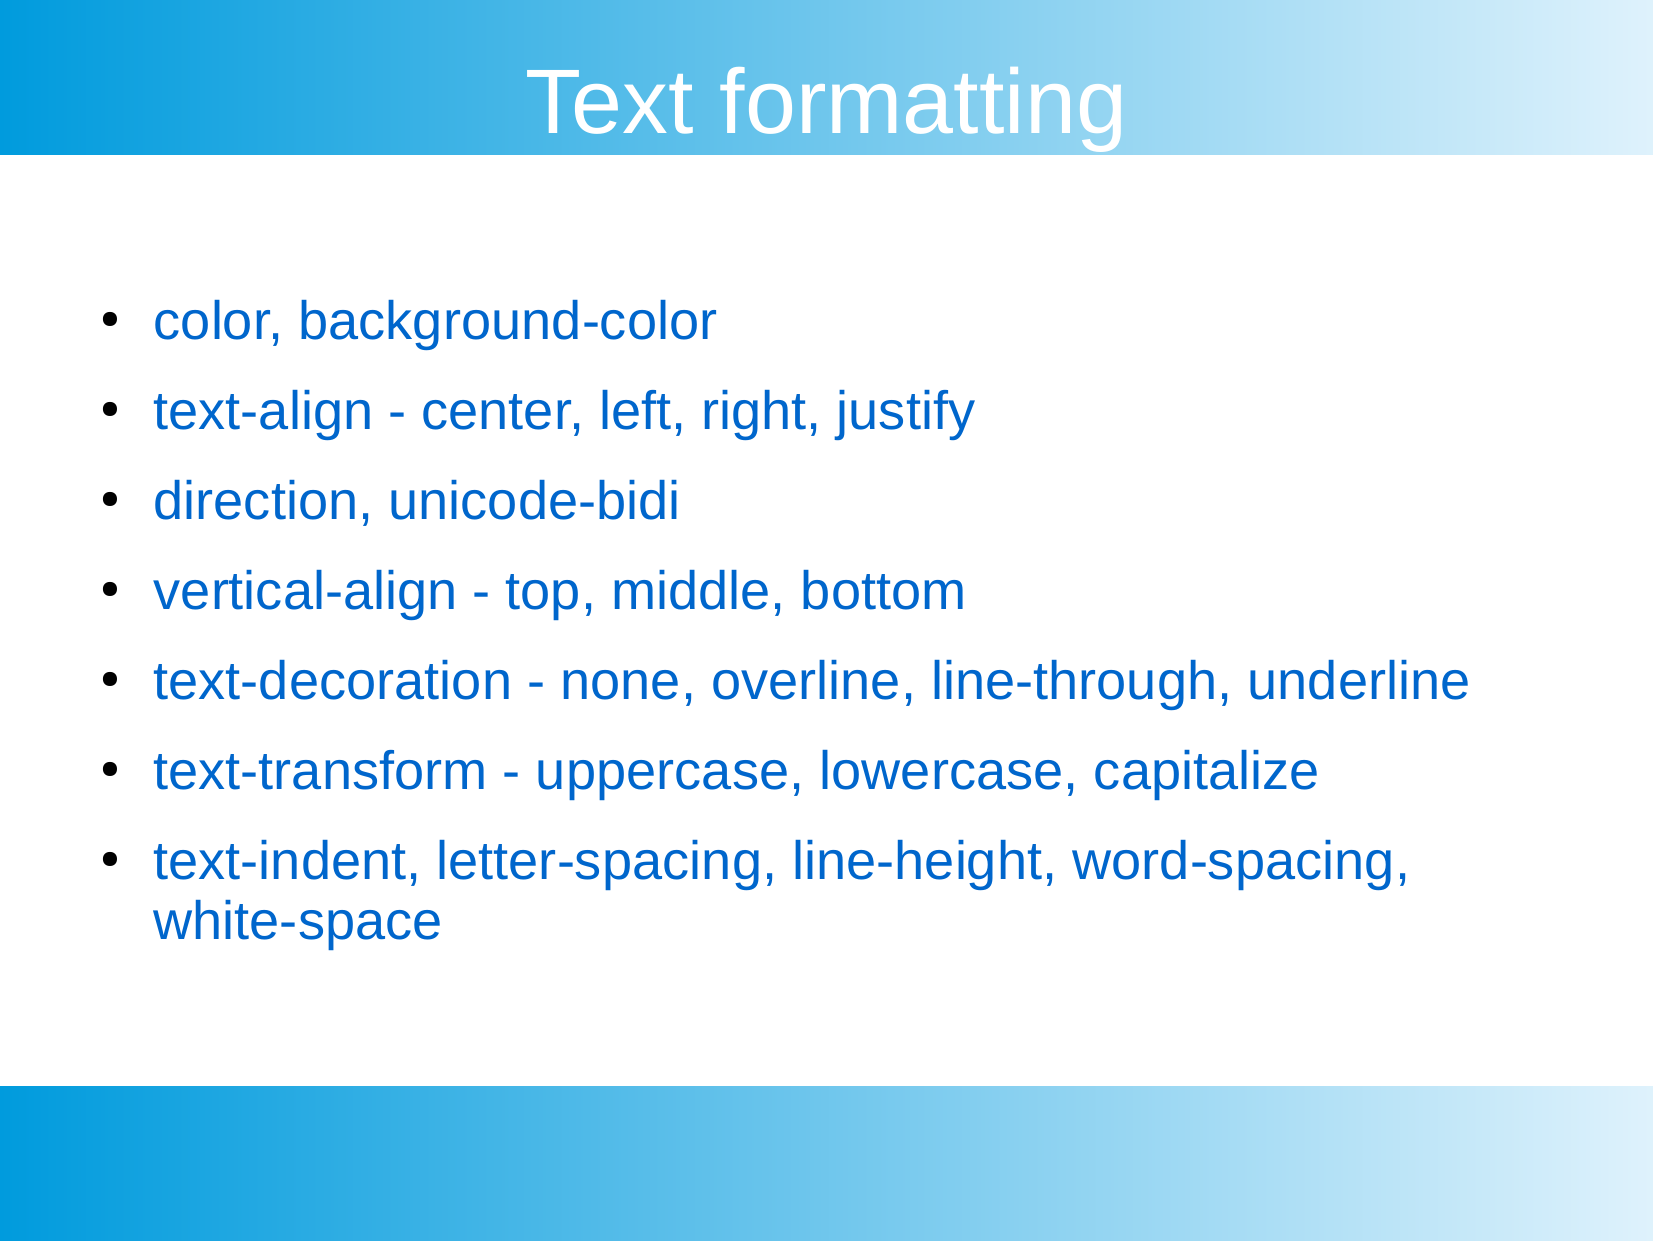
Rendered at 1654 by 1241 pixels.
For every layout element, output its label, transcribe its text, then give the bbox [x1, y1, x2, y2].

list color, background-color text-align - center, left, right, justify direction, unicode-bidi vertical-align - top, middle, bottom text-decoration - none, overline, line-through, underline text-transform - uppercase, lowercase, capitalize text-indent, letter-spacing, line-height, word-spacing, white-space [82, 290, 1571, 1010]
title Text formatting [82, 49, 1571, 155]
